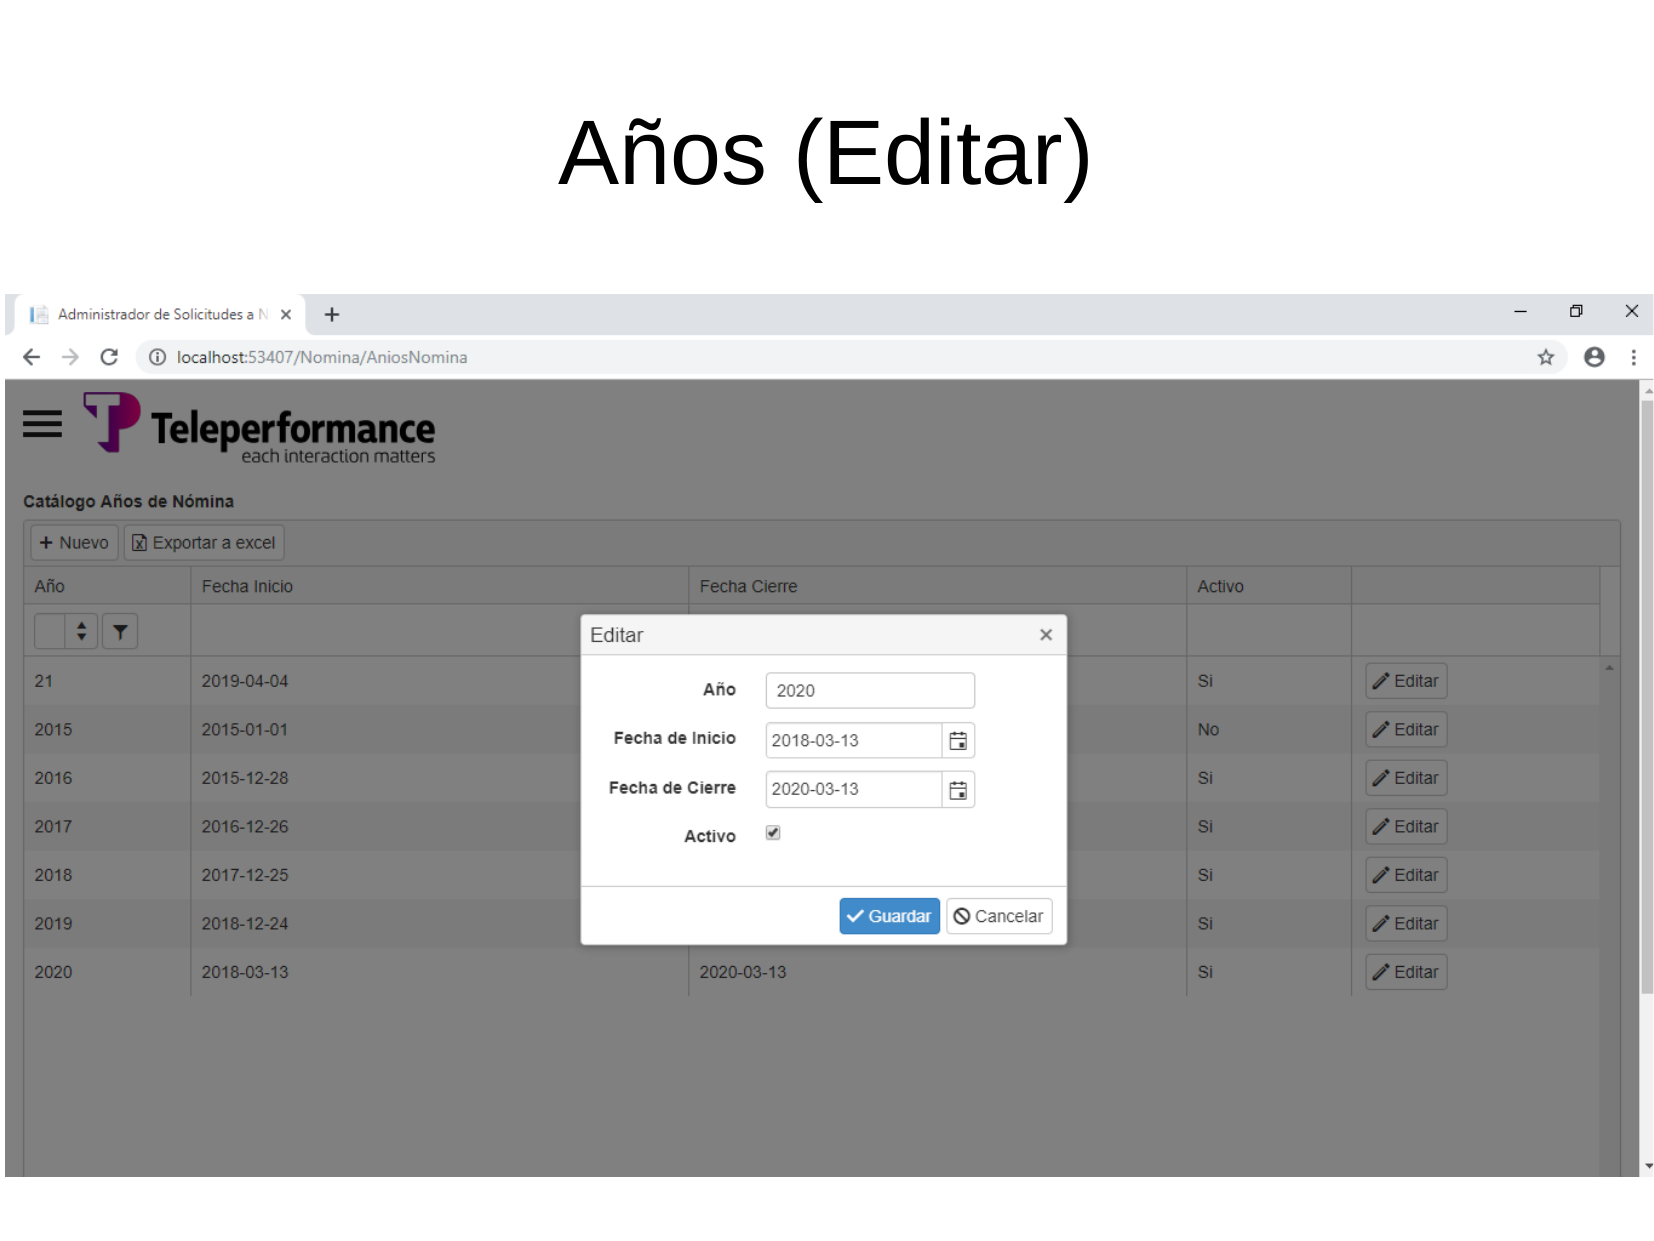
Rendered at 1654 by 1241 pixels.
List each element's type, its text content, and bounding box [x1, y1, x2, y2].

title Años (Editar) [82, 49, 1571, 257]
picture [5, 294, 1654, 1177]
